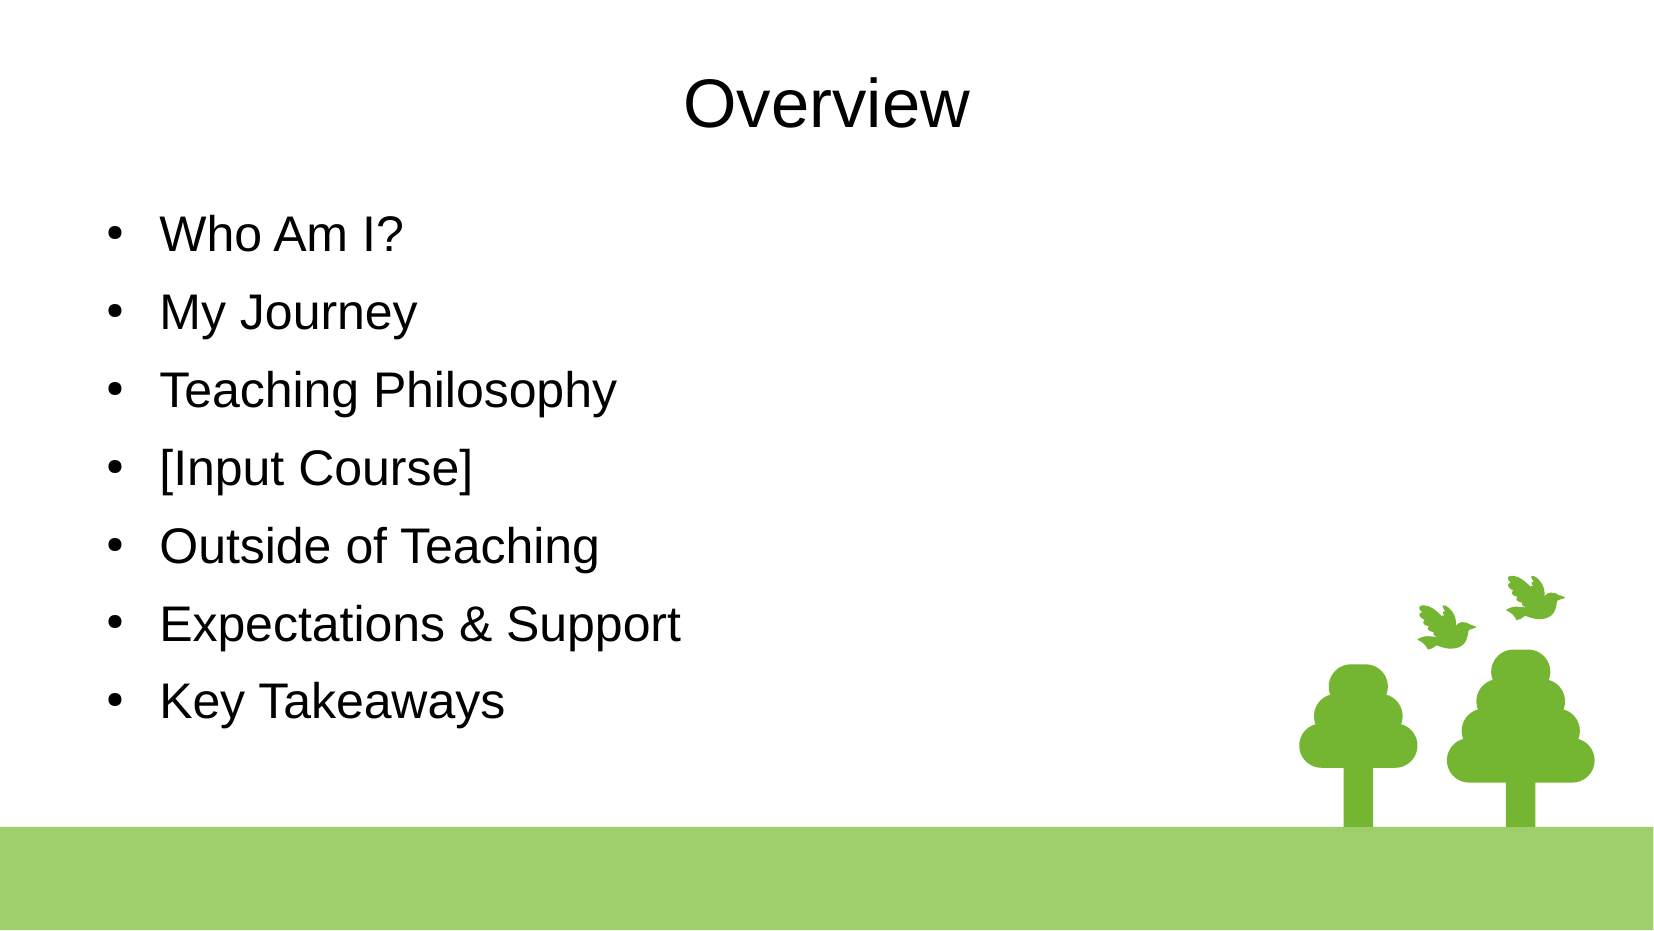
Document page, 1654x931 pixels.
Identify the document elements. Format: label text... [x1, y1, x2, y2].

list Who Am I? My Journey Teaching Philosophy [Input Course] Outside of Teaching Expectations & Support Key Takeaways [88, 206, 1565, 739]
title Overview [88, 29, 1565, 178]
